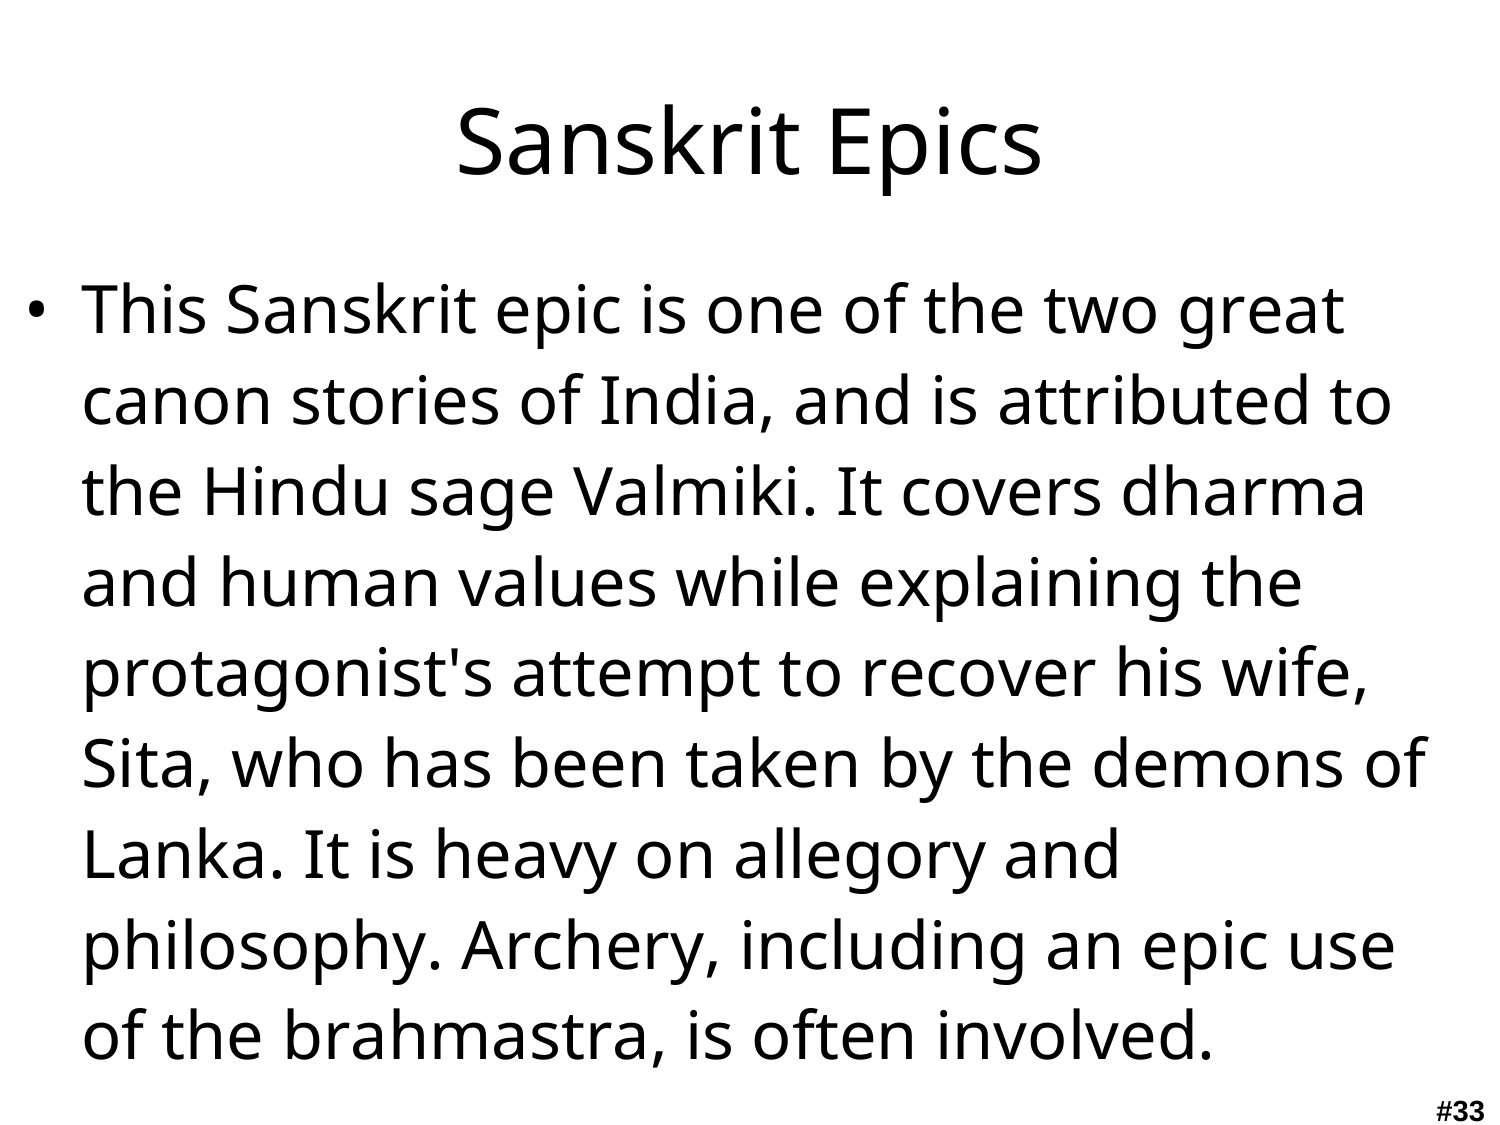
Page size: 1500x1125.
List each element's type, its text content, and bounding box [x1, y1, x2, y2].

list This Sanskrit epic is one of the two great canon stories of India, and is attributed to the Hindu sage Valmiki. It covers dharma and human values while explaining the protagonist's attempt to recover his wife, Sita, who has been taken by the demons of Lanka. It is heavy on allegory and philosophy. Archery, including an epic use of the brahmastra, is often involved. [24, 262, 1476, 1101]
title Sanskrit Epics [24, 45, 1476, 233]
